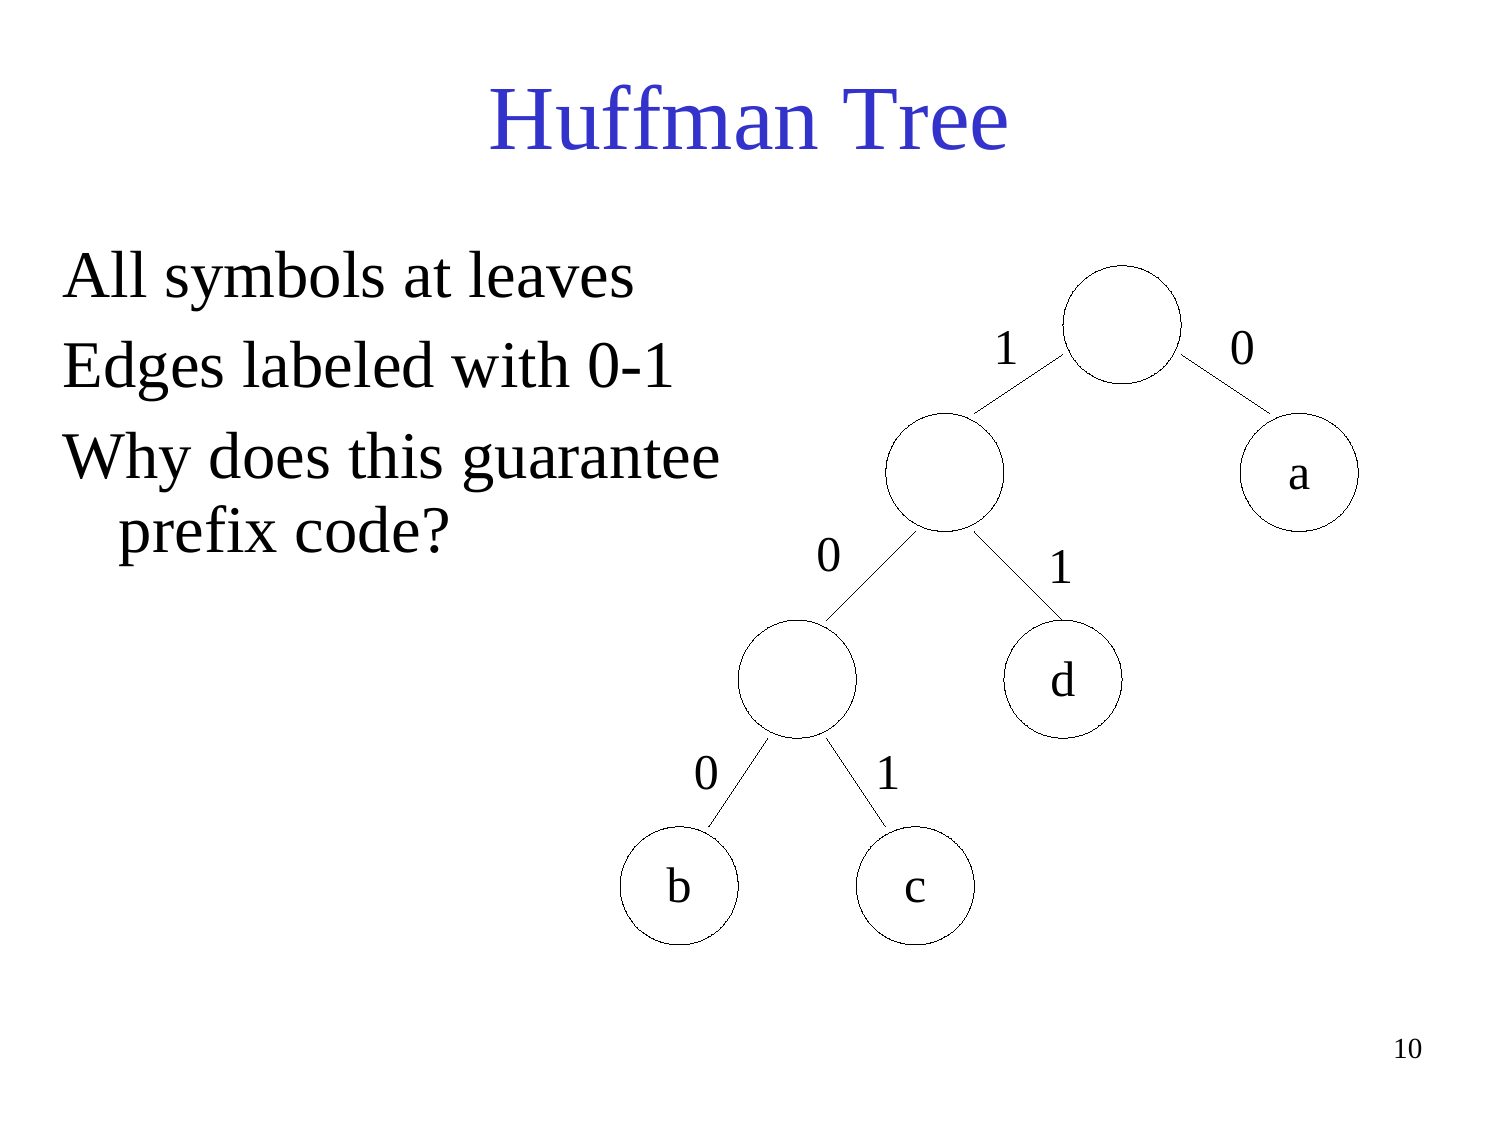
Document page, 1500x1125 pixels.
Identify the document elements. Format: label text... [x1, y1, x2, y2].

title Huffman Tree [112, 1, 1388, 237]
list All symbols at leaves Edges labeled with 0-1 Why does this guarantee prefix code? [62, 237, 768, 1051]
text_box d [1003, 620, 1123, 739]
text_box 0 [679, 738, 734, 810]
text_box 1 [860, 738, 916, 810]
text_box 1 [1033, 531, 1089, 603]
text_box a [1240, 413, 1359, 532]
text_box c [856, 826, 975, 945]
text_box b [620, 826, 739, 945]
text_box 0 [1215, 312, 1270, 384]
text_box 0 [801, 519, 857, 591]
text_box 1 [978, 312, 1034, 384]
